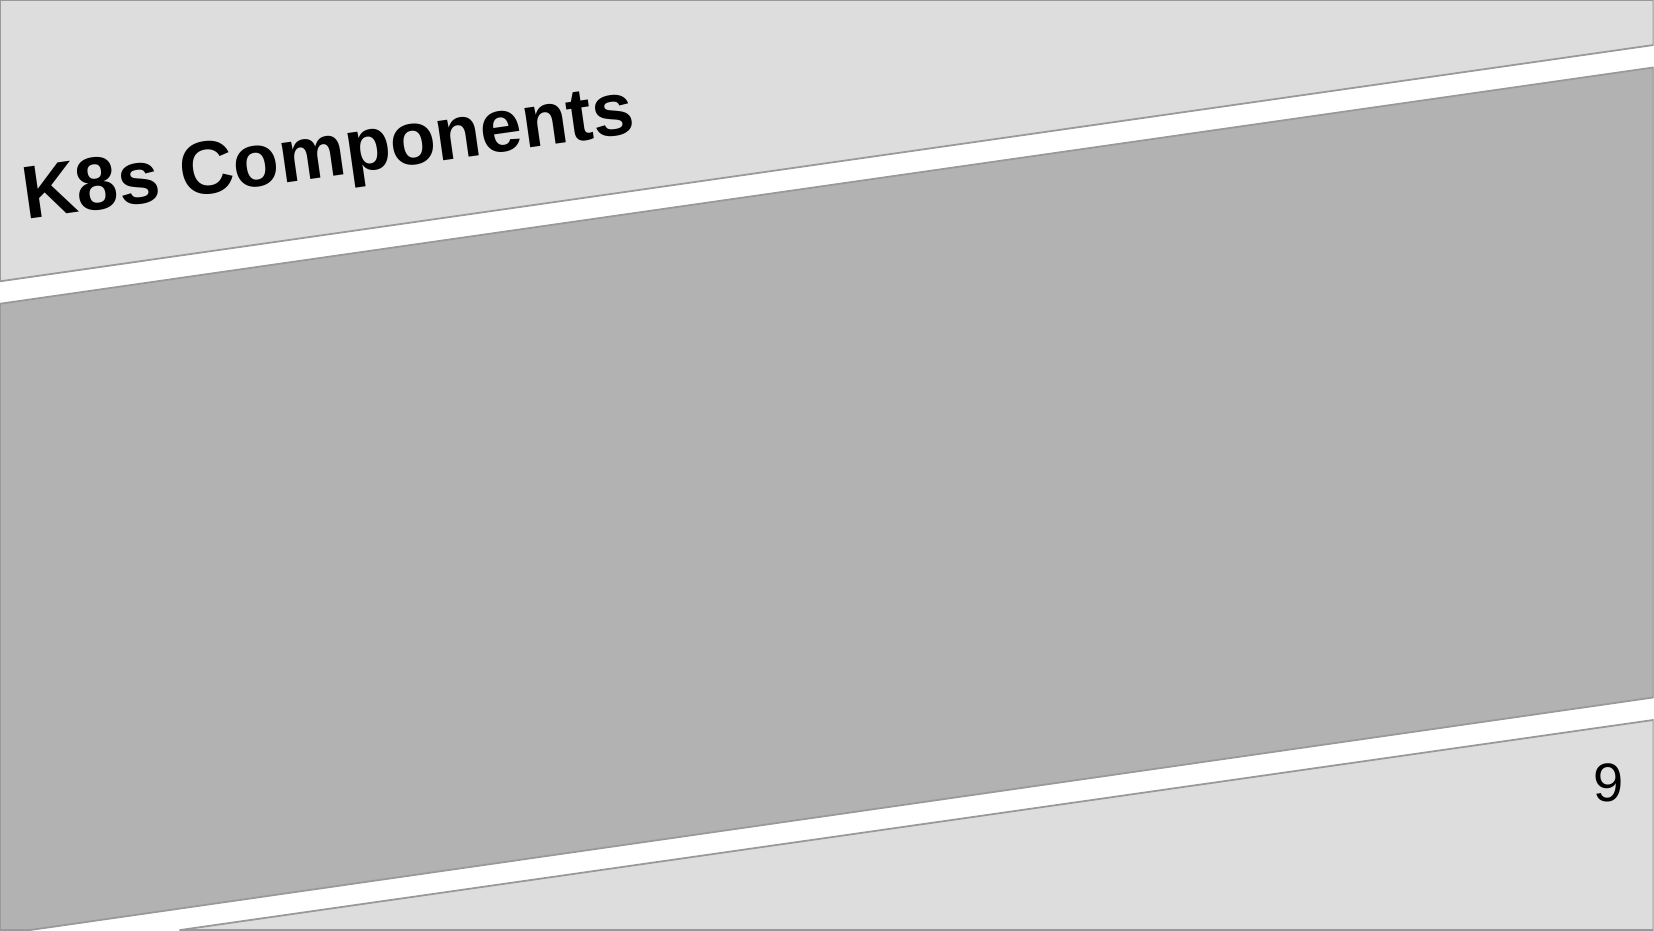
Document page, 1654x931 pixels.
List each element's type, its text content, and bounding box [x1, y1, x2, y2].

title K8s Components [11, 0, 1496, 272]
